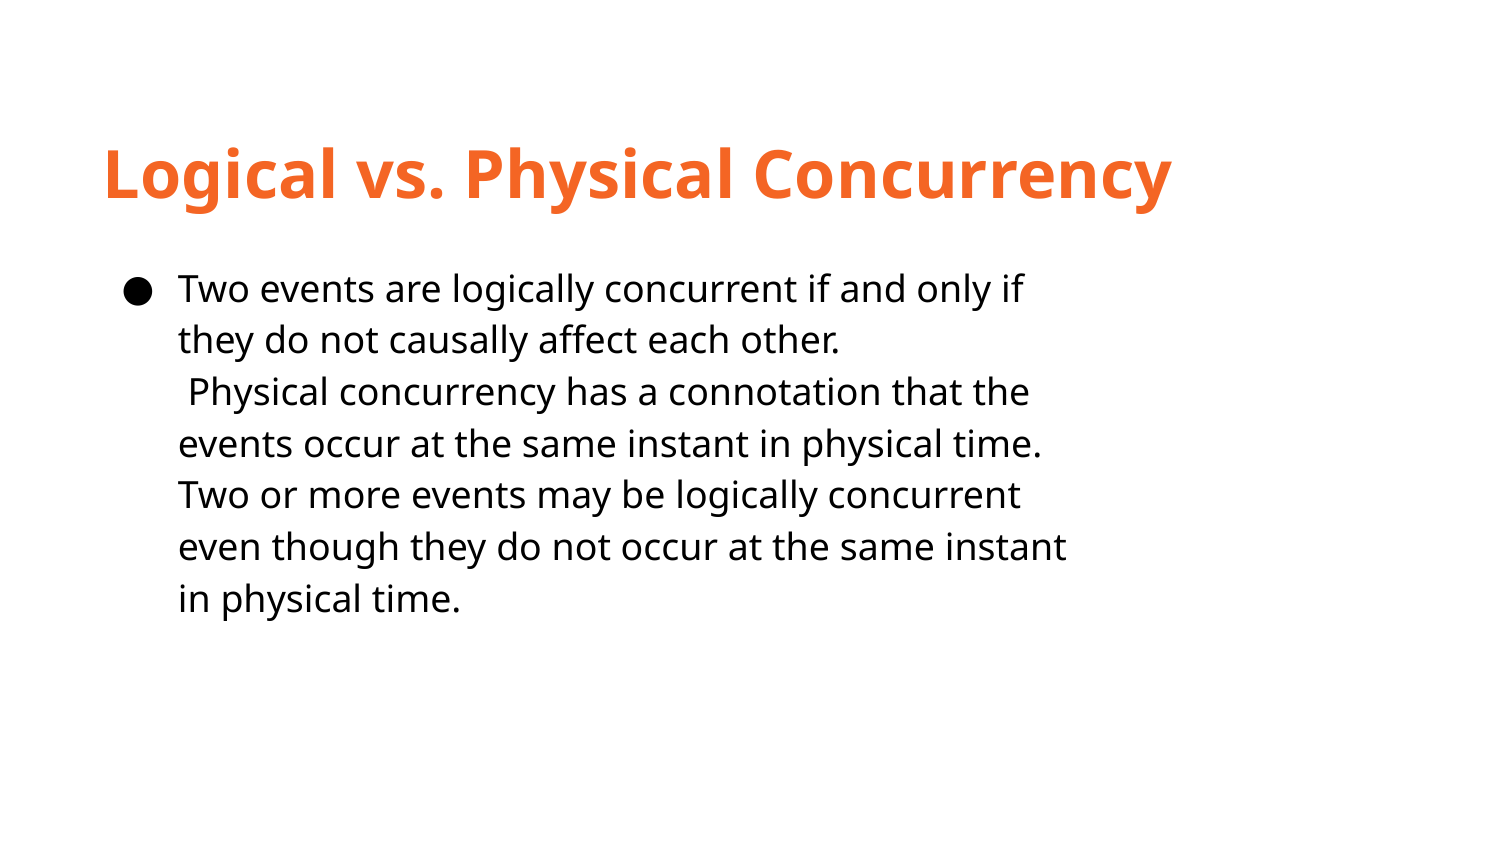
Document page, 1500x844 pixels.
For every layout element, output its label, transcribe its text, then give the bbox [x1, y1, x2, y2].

title Two events are logically concurrent if and only if they do not causally affect each other. Physical concurrency has a connotation that the events occur at the same instant in physical time. Two or more events may be logically concurrent even though they do not occur at the same instant in physical time. [87, 242, 1087, 746]
title Logical vs. Physical Concurrency [87, 116, 1230, 220]
